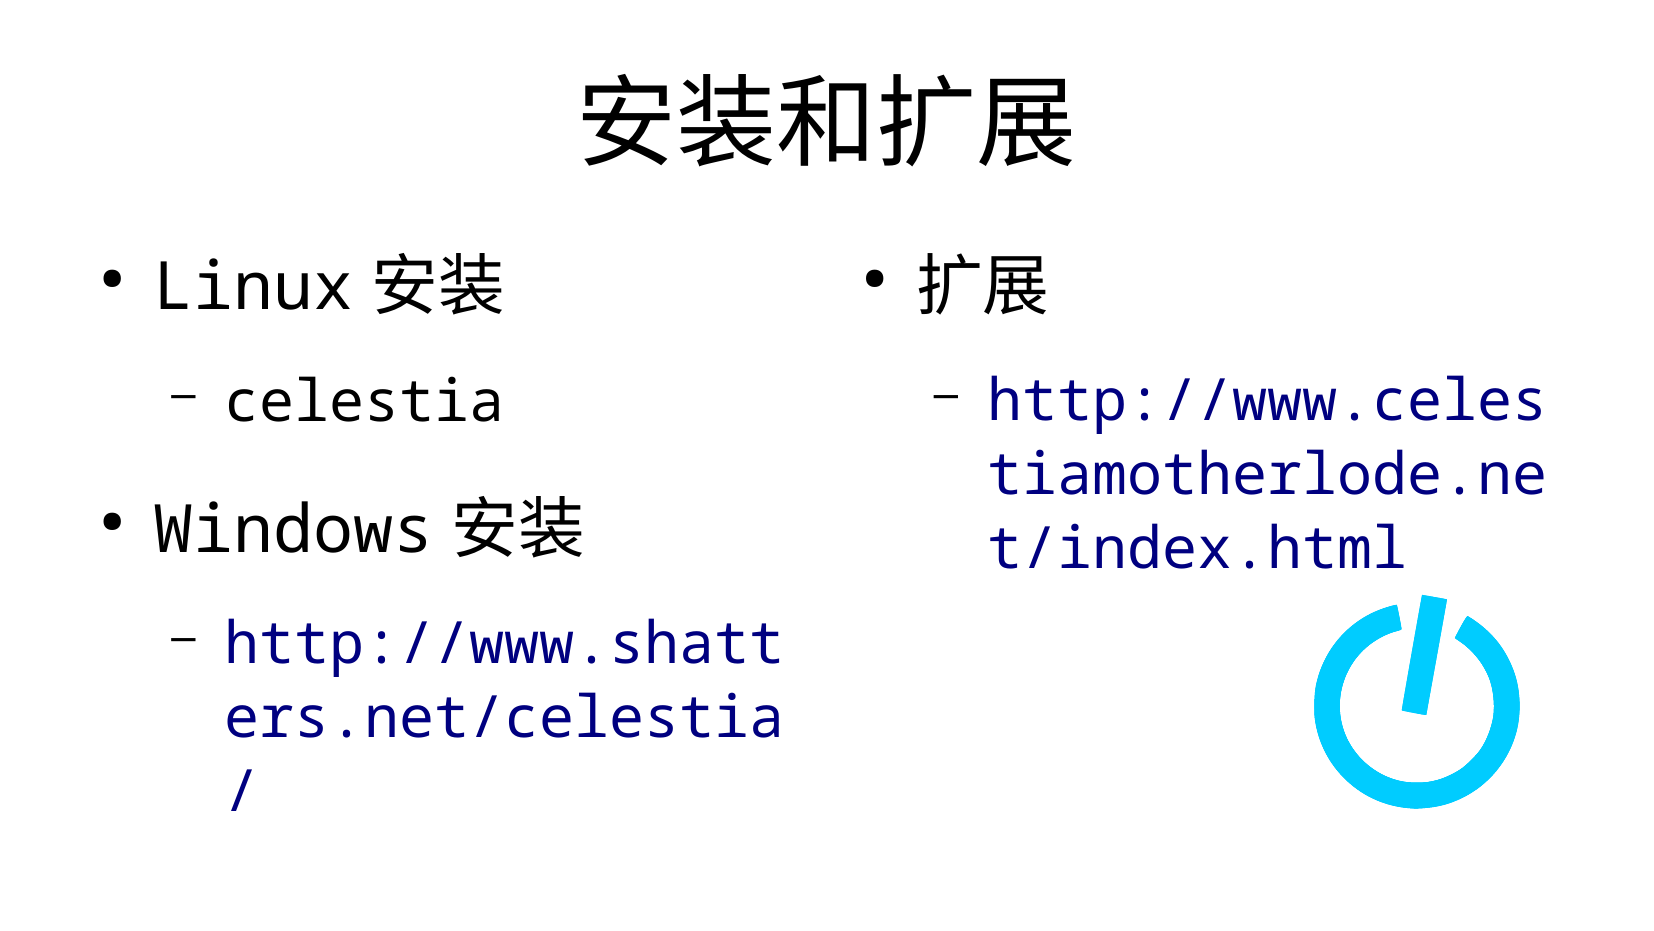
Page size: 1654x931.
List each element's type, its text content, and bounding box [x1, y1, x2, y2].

title 安装和扩展 [82, 37, 1571, 193]
list Linux安装 celestia Windows安装 http://www.shatters.net/celestia/ [82, 217, 809, 757]
list 扩展 http://www.celestiamotherlode.net/index.html [845, 217, 1572, 757]
